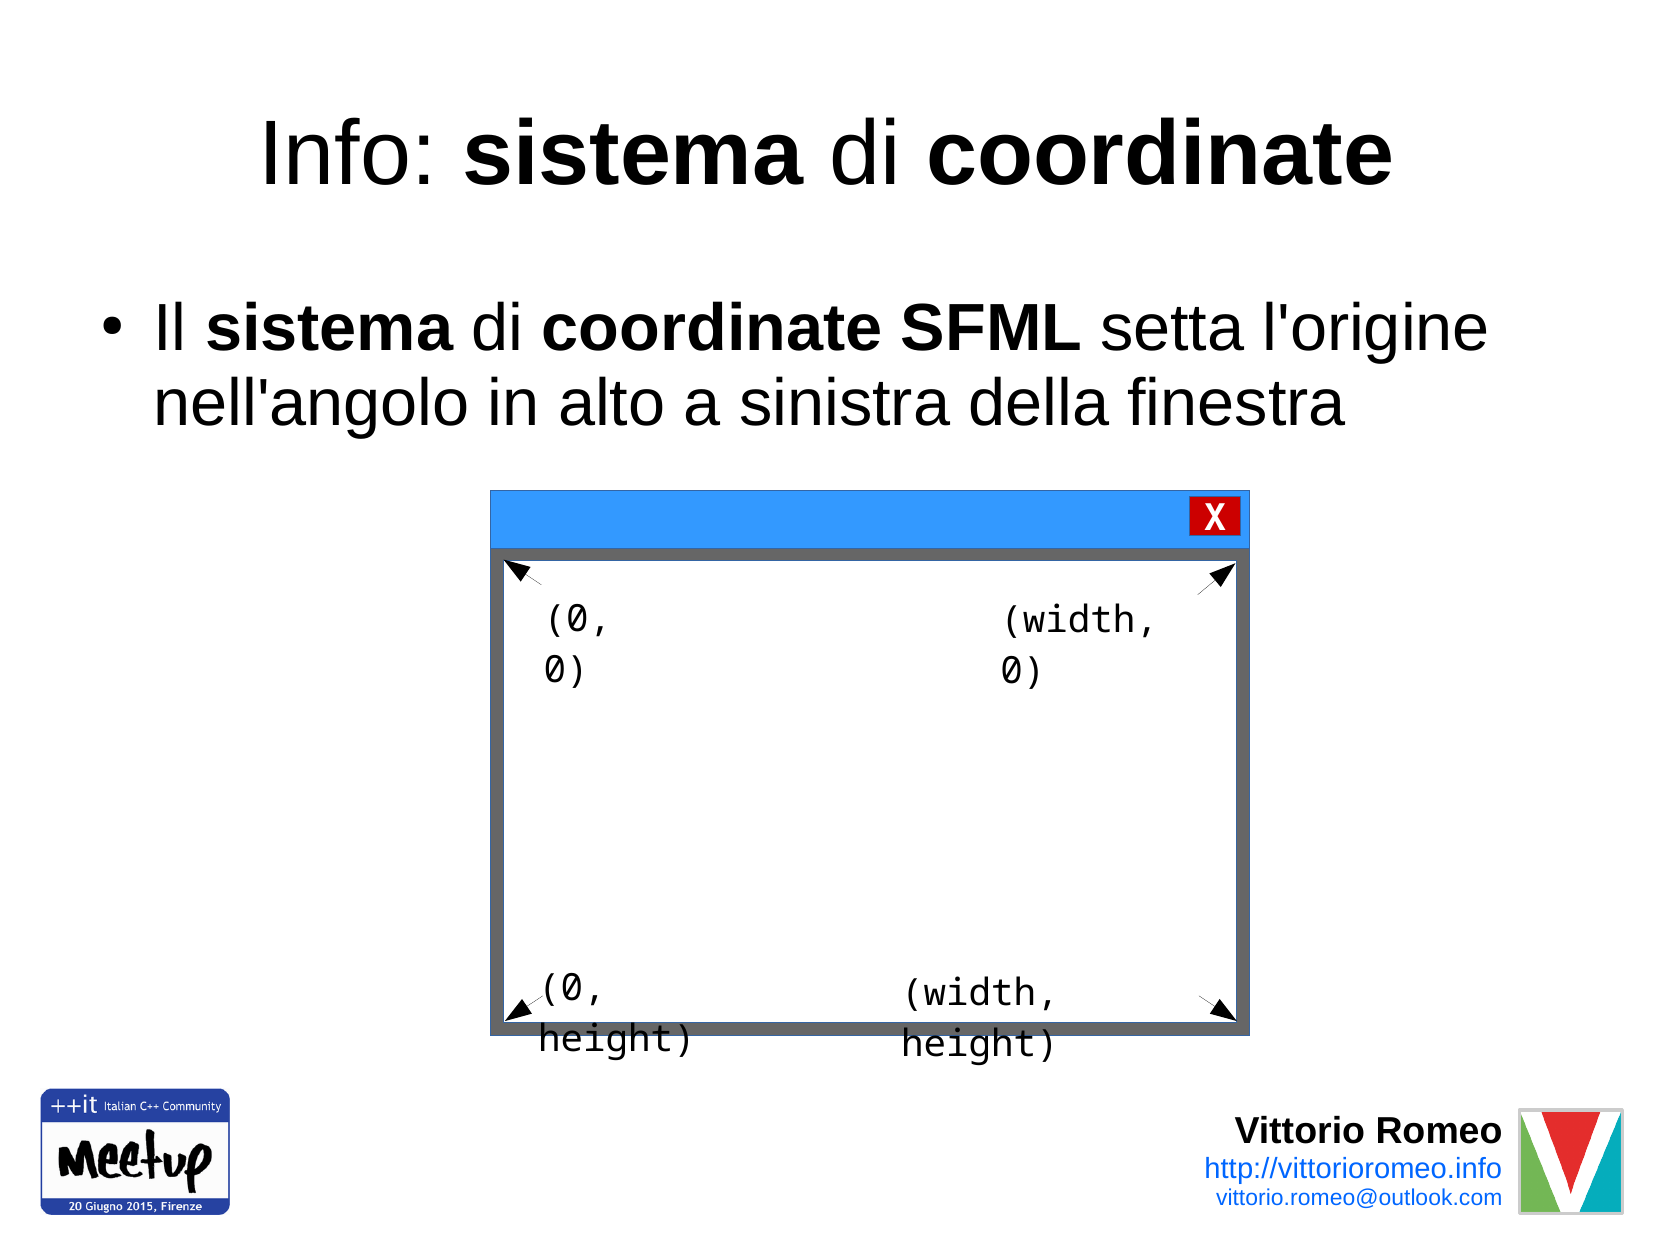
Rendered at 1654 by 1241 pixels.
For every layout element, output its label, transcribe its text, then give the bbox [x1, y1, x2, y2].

title Info: sistema di coordinate [82, 49, 1571, 257]
text_box (width, height) [886, 957, 1224, 1011]
text_box (width, 0) [985, 584, 1221, 638]
picture [40, 1088, 230, 1215]
text_box X [1189, 496, 1241, 536]
text_box (0, height) [523, 953, 779, 1006]
text_box [490, 490, 1250, 1036]
list Il sistema di coordinate SFML setta l'origine nell'angolo in alto a sinistra della finestra [82, 290, 1568, 450]
picture [1521, 1112, 1621, 1212]
text_box (0, 0) [528, 583, 682, 636]
